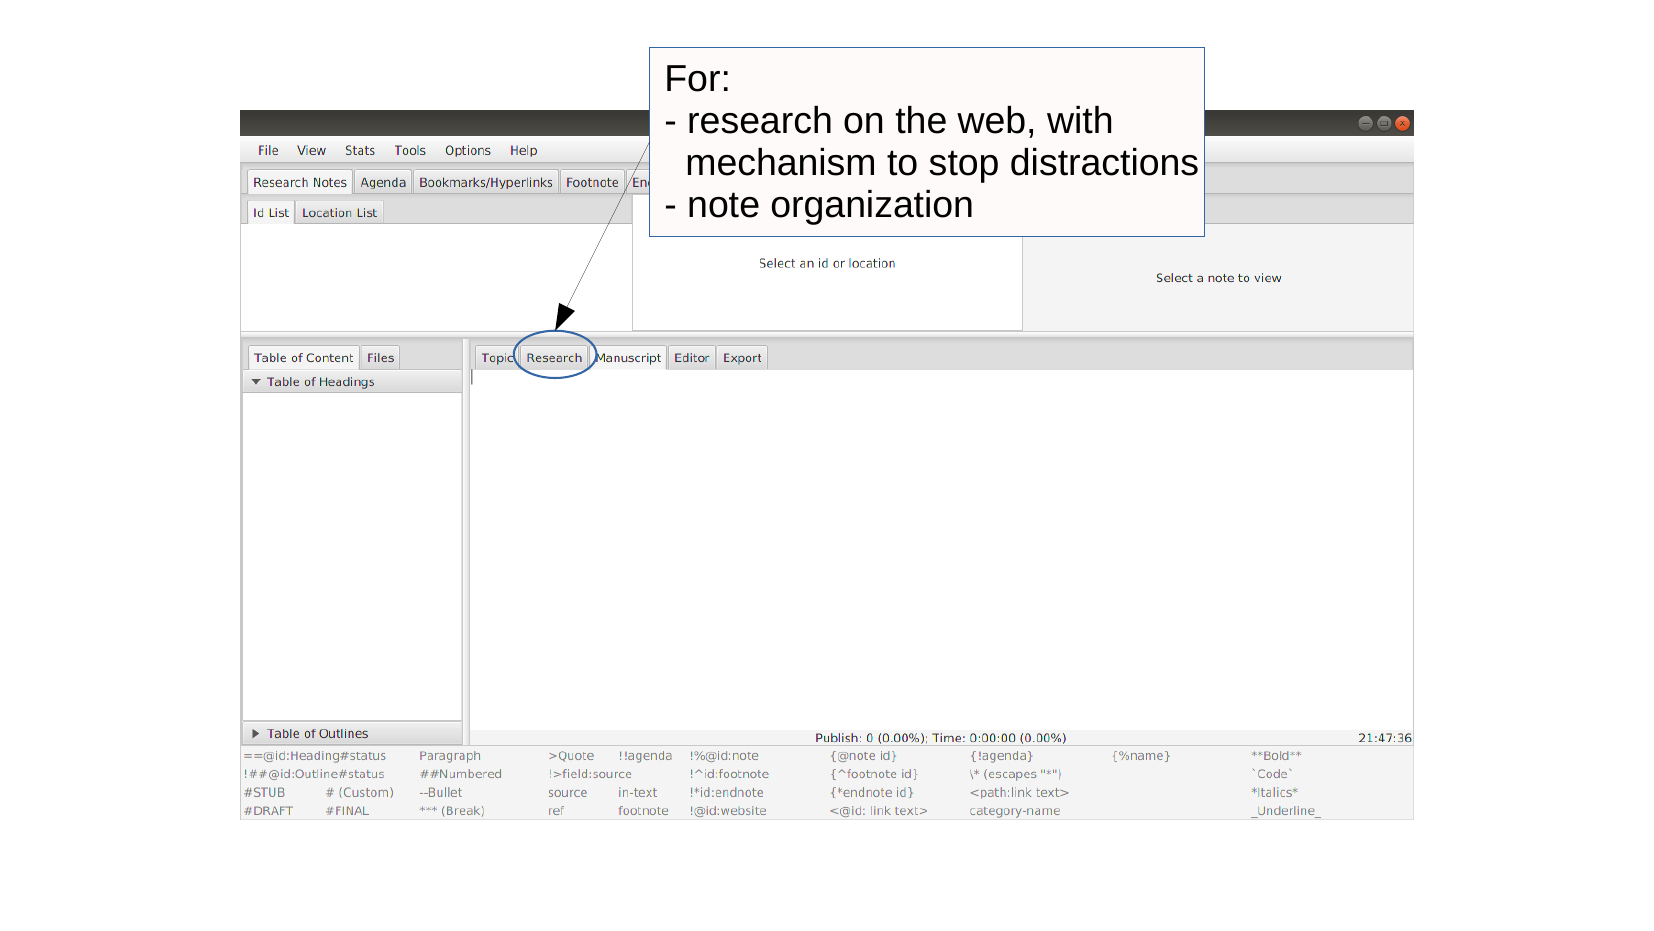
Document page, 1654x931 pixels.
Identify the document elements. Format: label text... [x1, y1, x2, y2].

text_box For: - research on the web, with mechanism to stop distractions - note organization [649, 47, 1205, 237]
picture [240, 110, 1414, 820]
picture [515, 332, 595, 376]
